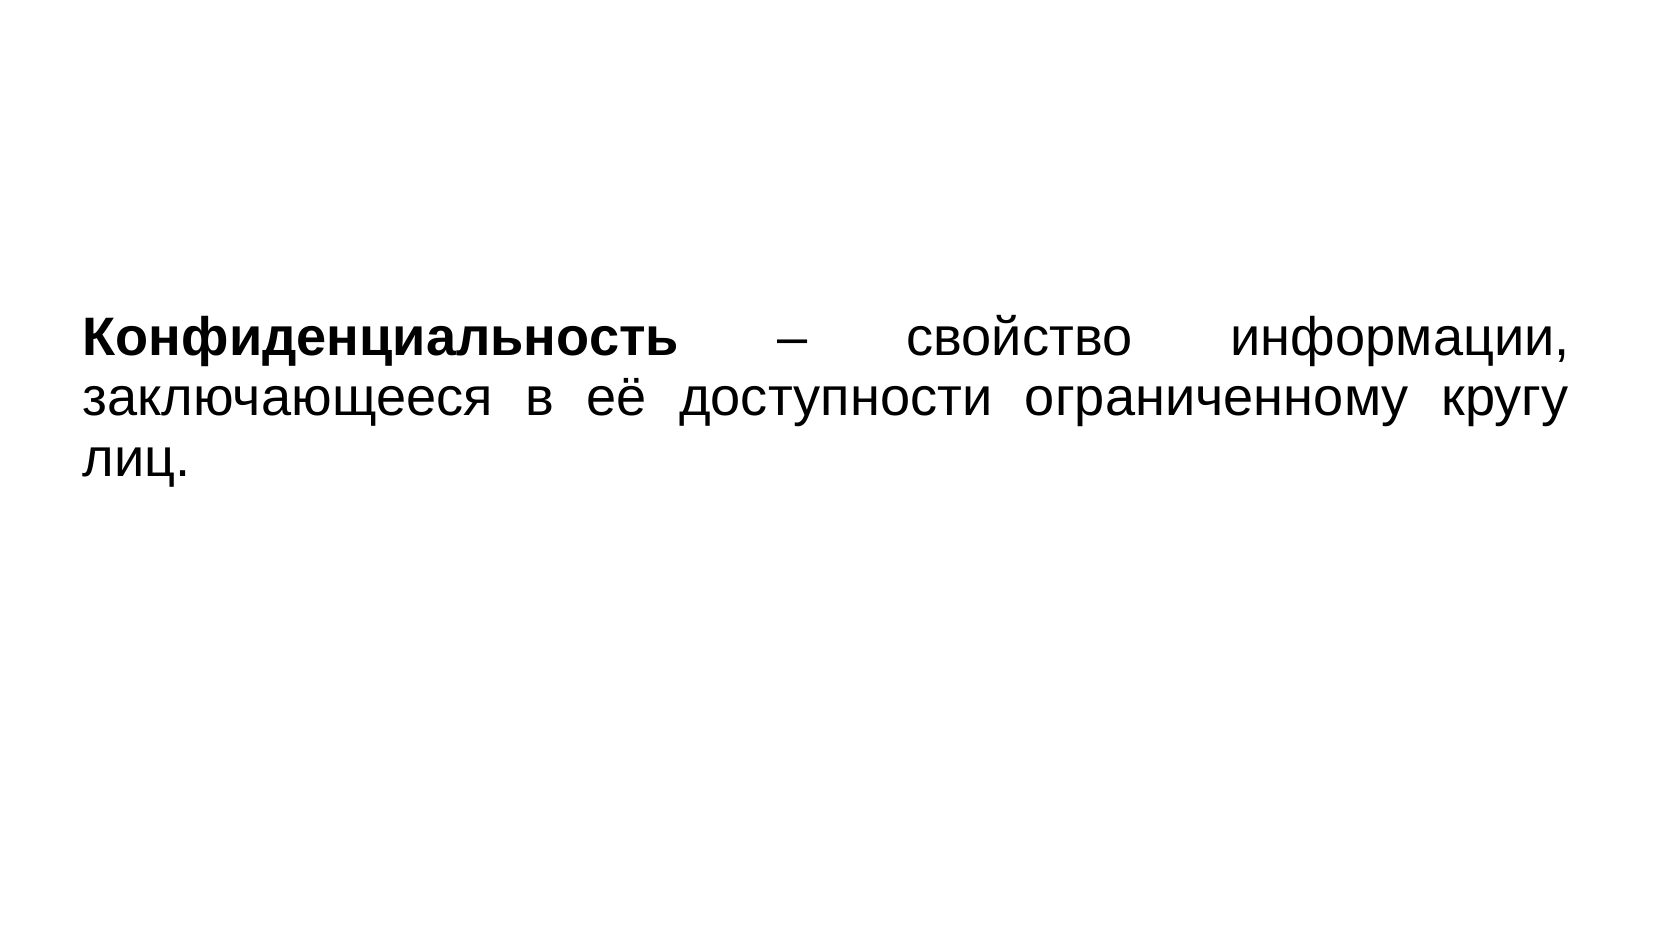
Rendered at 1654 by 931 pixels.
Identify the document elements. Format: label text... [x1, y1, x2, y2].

subtitle Конфиденциальность – свойство информации, заключающееся в её доступности ограниченному кругу лиц. [82, 37, 1571, 757]
